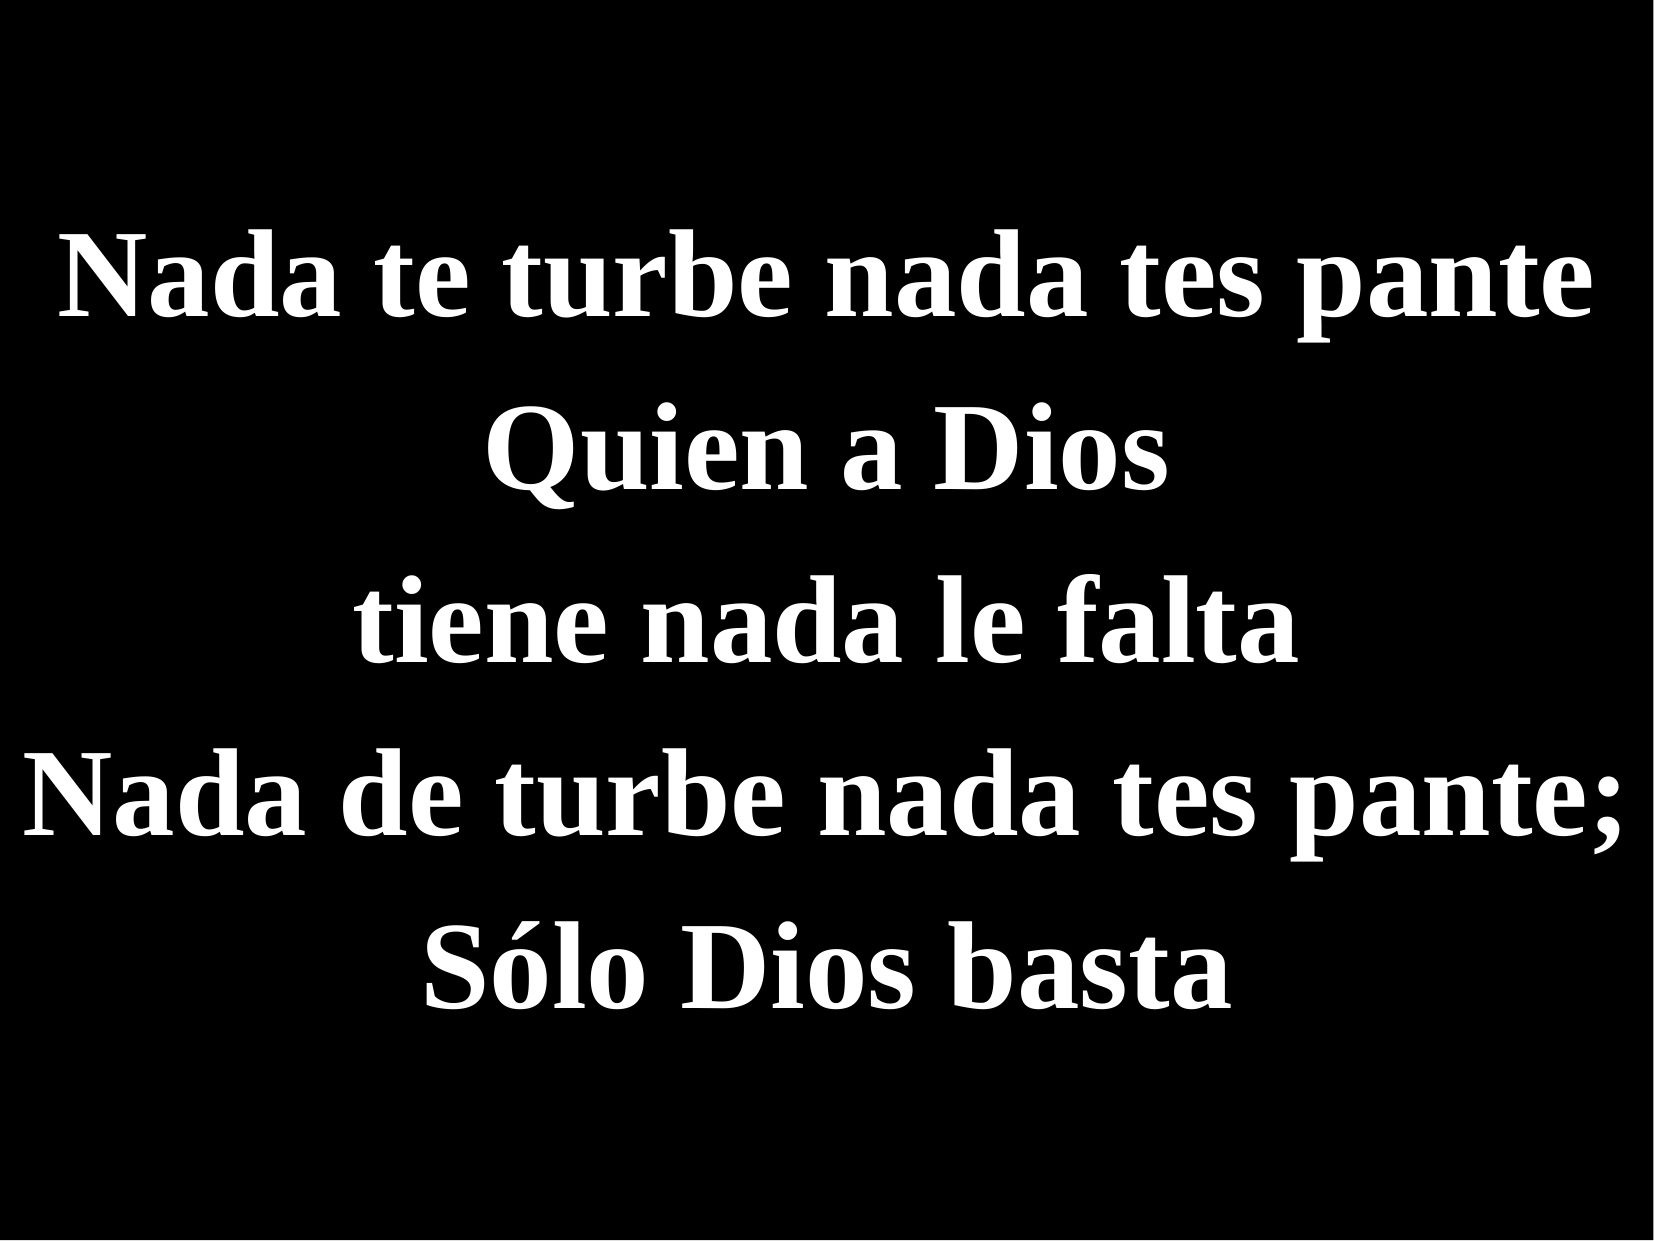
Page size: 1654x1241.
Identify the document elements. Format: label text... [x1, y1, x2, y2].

title Nada te turbe nada tes pante ppp Quien a Dios ppp tiene nada le falta ppp Nada de turbe nada tes pante; ppp Sólo Dios basta [0, 0, 1654, 1241]
